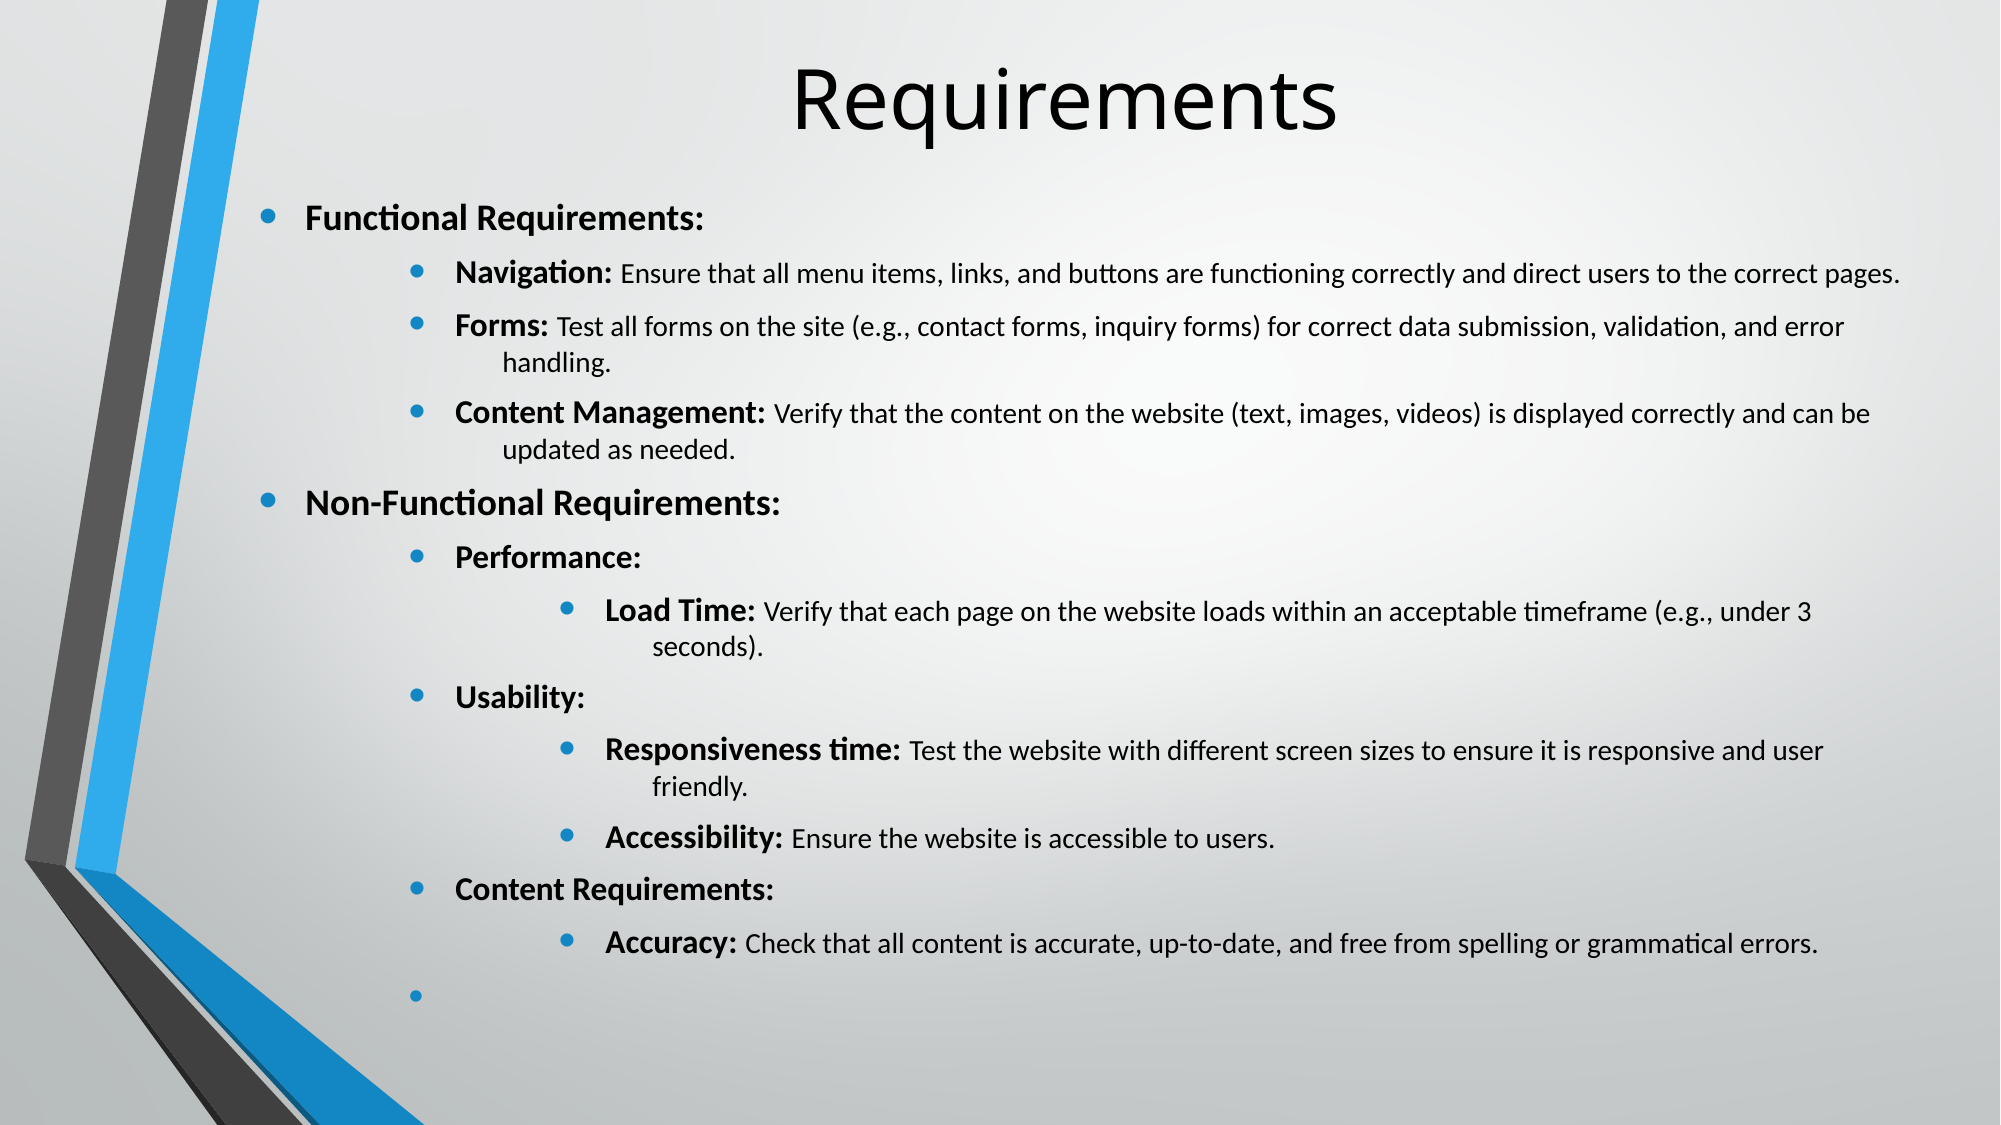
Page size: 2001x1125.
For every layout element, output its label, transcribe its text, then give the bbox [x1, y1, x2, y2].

list Functional Requirements: Navigation: Ensure that all menu items, links, and buttons are functioning correctly and direct users to the correct pages. Forms: Test all forms on the site (e.g., contact forms, inquiry forms) for correct data submission, validation, and error handling. Content Management: Verify that the content on the website (text, images, videos) is displayed correctly and can be updated as needed. Non-Functional Requirements: Performance: Load Time: Verify that each page on the website loads within an acceptable timeframe (e.g., under 3 seconds). Usability: Responsiveness time: Test the website with different screen sizes to ensure it is responsive and user friendly. Accessibility: Ensure the website is accessible to users. Content Requirements: Accuracy: Check that all content is accurate, up-to-date, and free from spelling or grammatical errors. [243, 185, 1920, 1015]
title Requirements [243, 32, 1887, 161]
